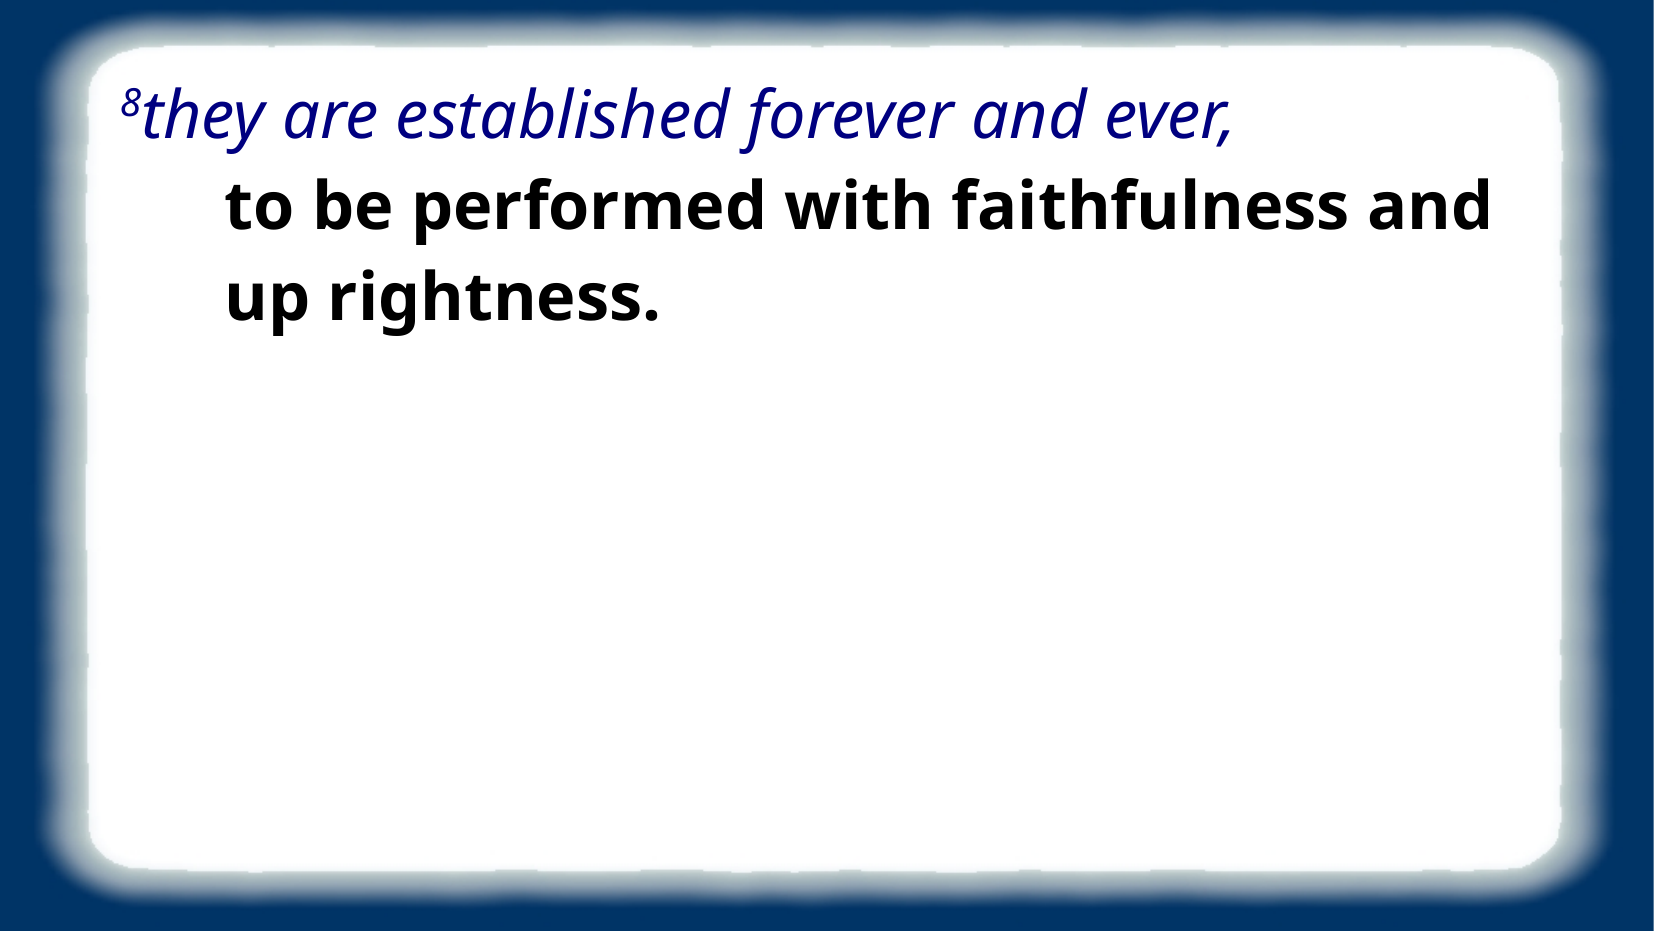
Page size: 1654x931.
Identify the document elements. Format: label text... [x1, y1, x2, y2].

picture [0, 0, 1654, 931]
text_box 8they are established forever and ever, to be performed with faithfulness and up rightness. [105, 60, 1541, 346]
